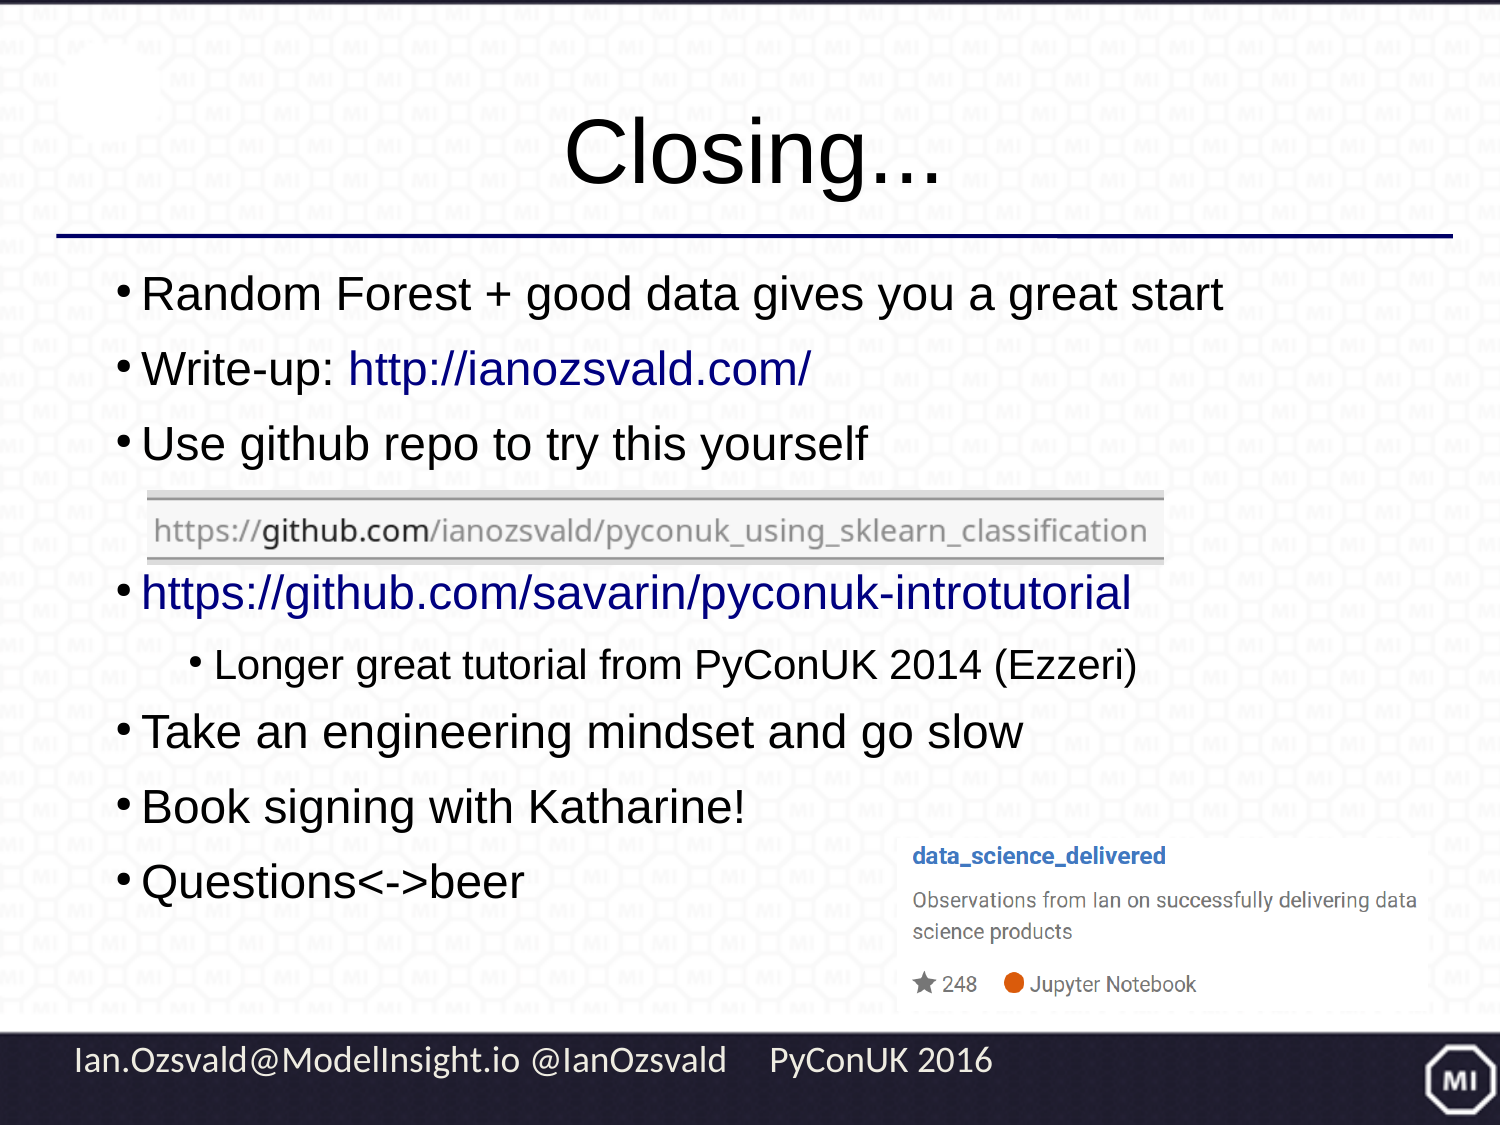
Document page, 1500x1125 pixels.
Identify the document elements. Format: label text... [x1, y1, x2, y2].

picture [0, 0, 1500, 1125]
list Random Forest + good data gives you a great start Write-up: http://ianozsvald.com/ Use github repo to try this yourself https://github.com/savarin/pyconuk-introtutorial Longer great tutorial from PyConUK 2014 (Ezzeri) Take an engineering mindset and go slow Book signing with Katharine! Questions<->beer [75, 263, 1395, 916]
title Closing... [56, 59, 1453, 247]
